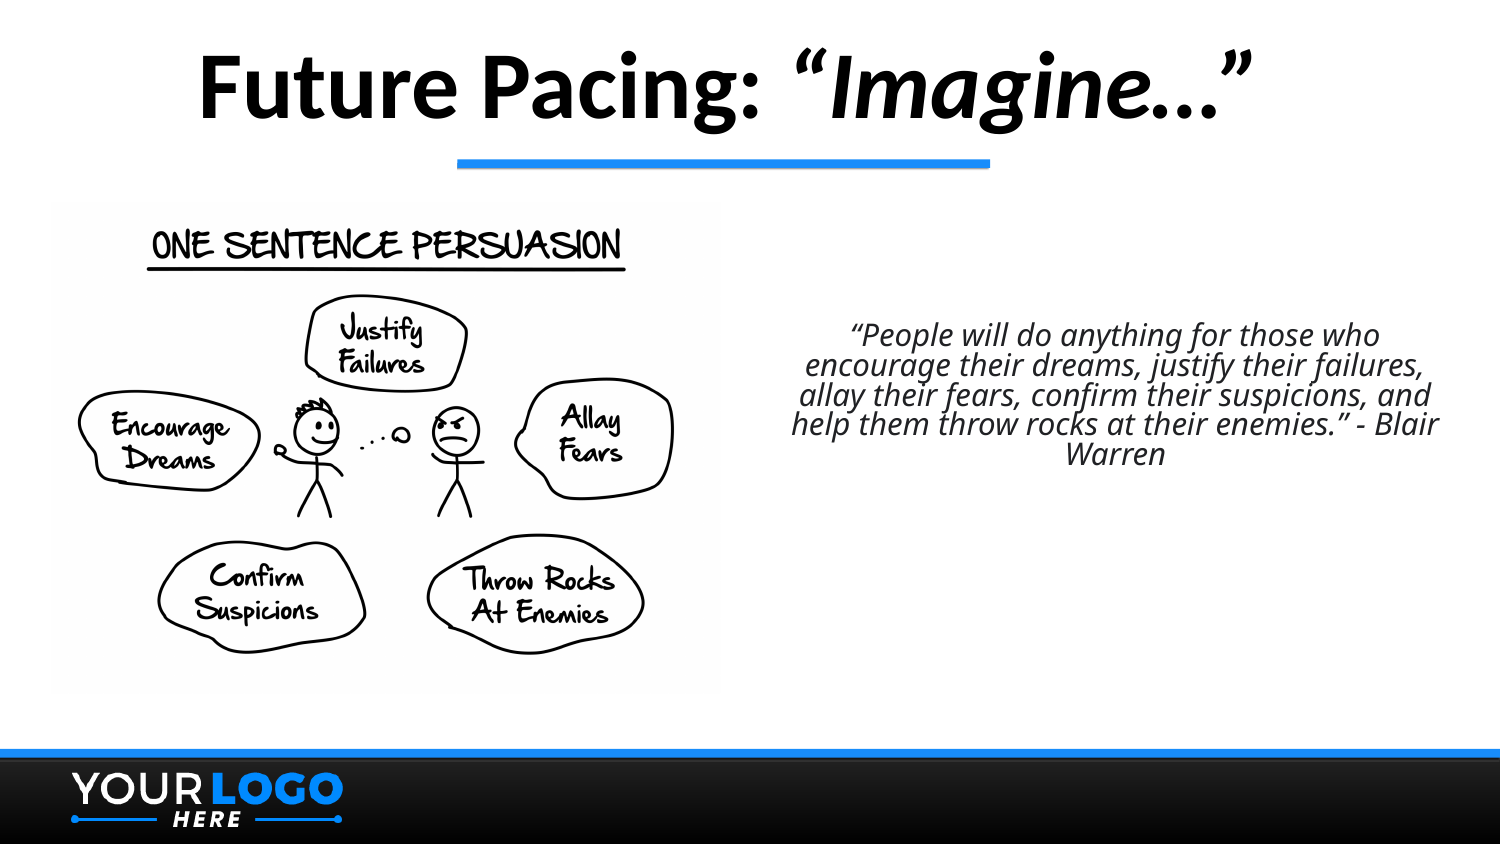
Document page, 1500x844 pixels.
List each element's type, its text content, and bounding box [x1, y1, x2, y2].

text_box [457, 159, 991, 168]
text_box “People will do anything for those who encourage their dreams, justify their failures, allay their fears, confirm their suspicions, and help them throw rocks at their enemies.” - Blair Warren [761, 285, 1469, 509]
picture [66, 766, 346, 831]
text_box Future Pacing: “Imagine…” [9, 15, 1452, 146]
picture [51, 202, 721, 694]
